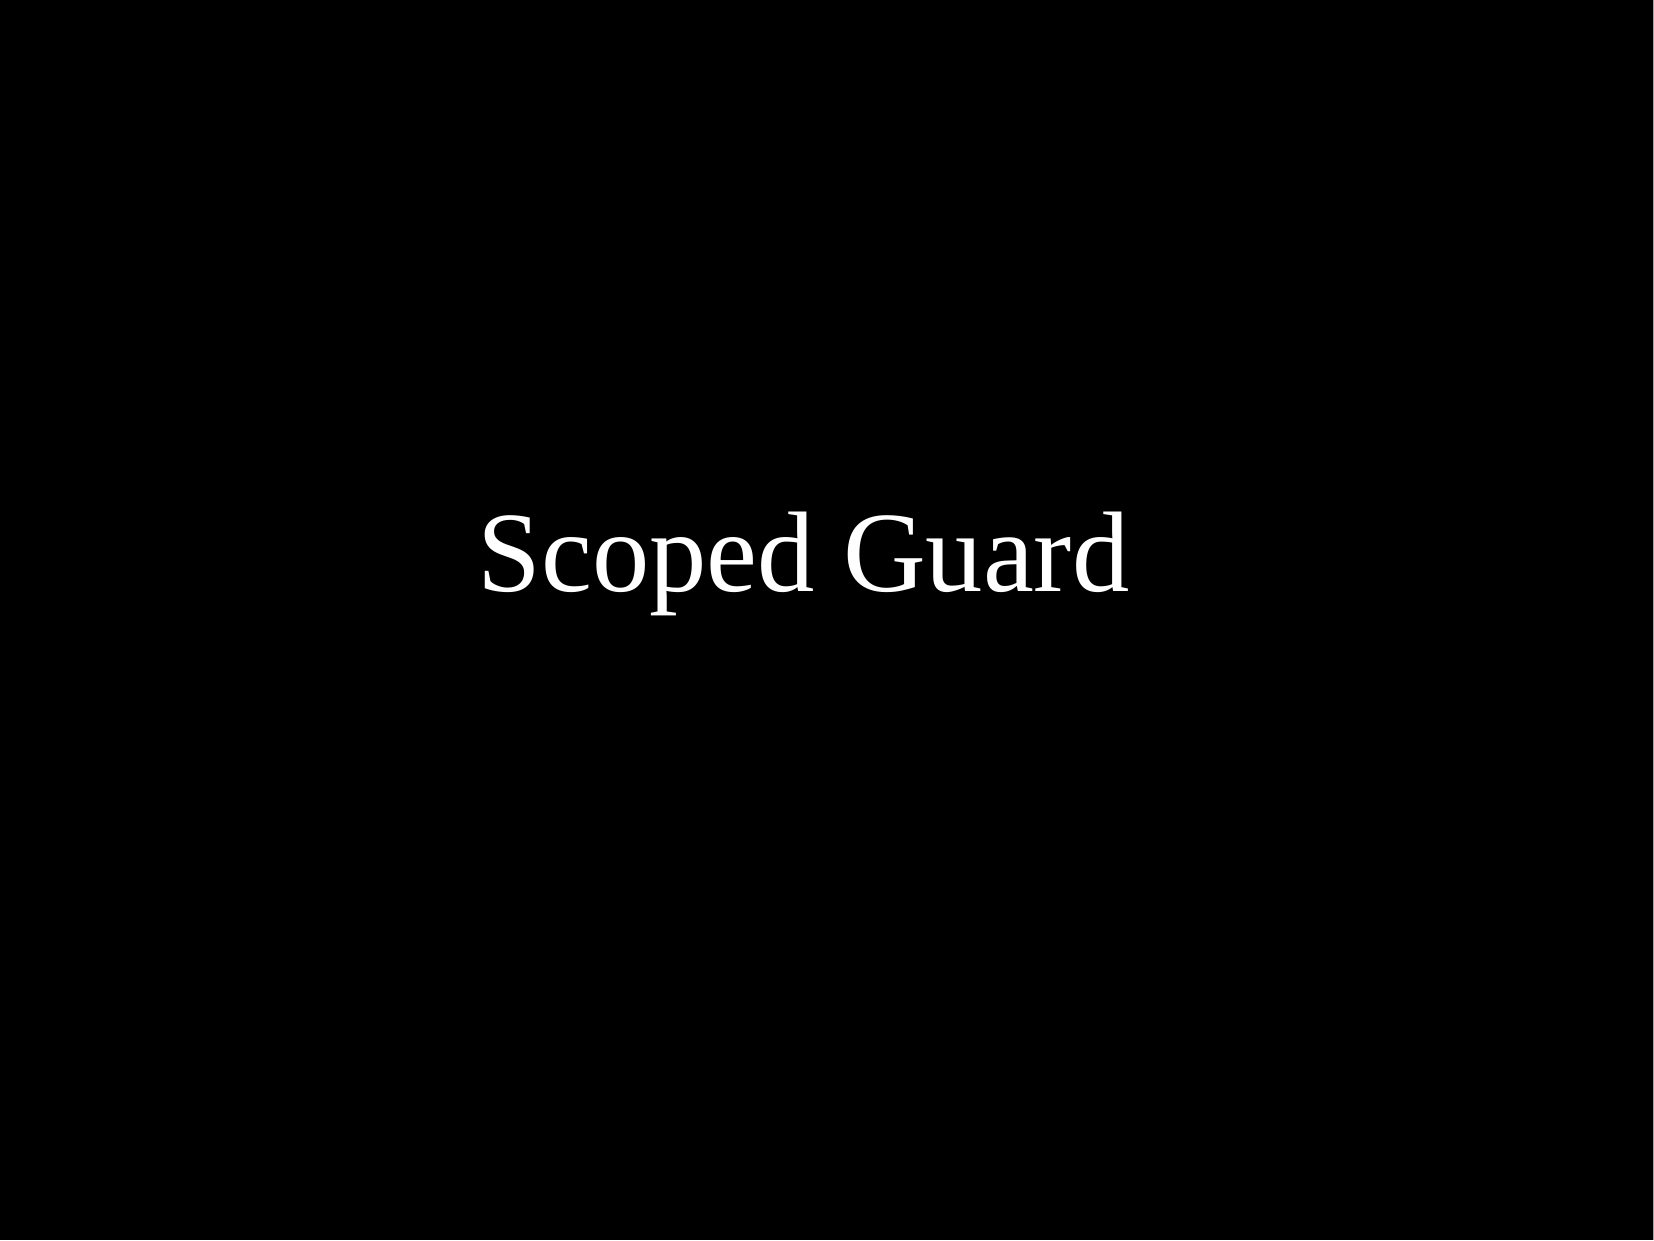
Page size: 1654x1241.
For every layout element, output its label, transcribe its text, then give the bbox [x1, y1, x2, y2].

title Scoped Guard [59, 449, 1548, 657]
